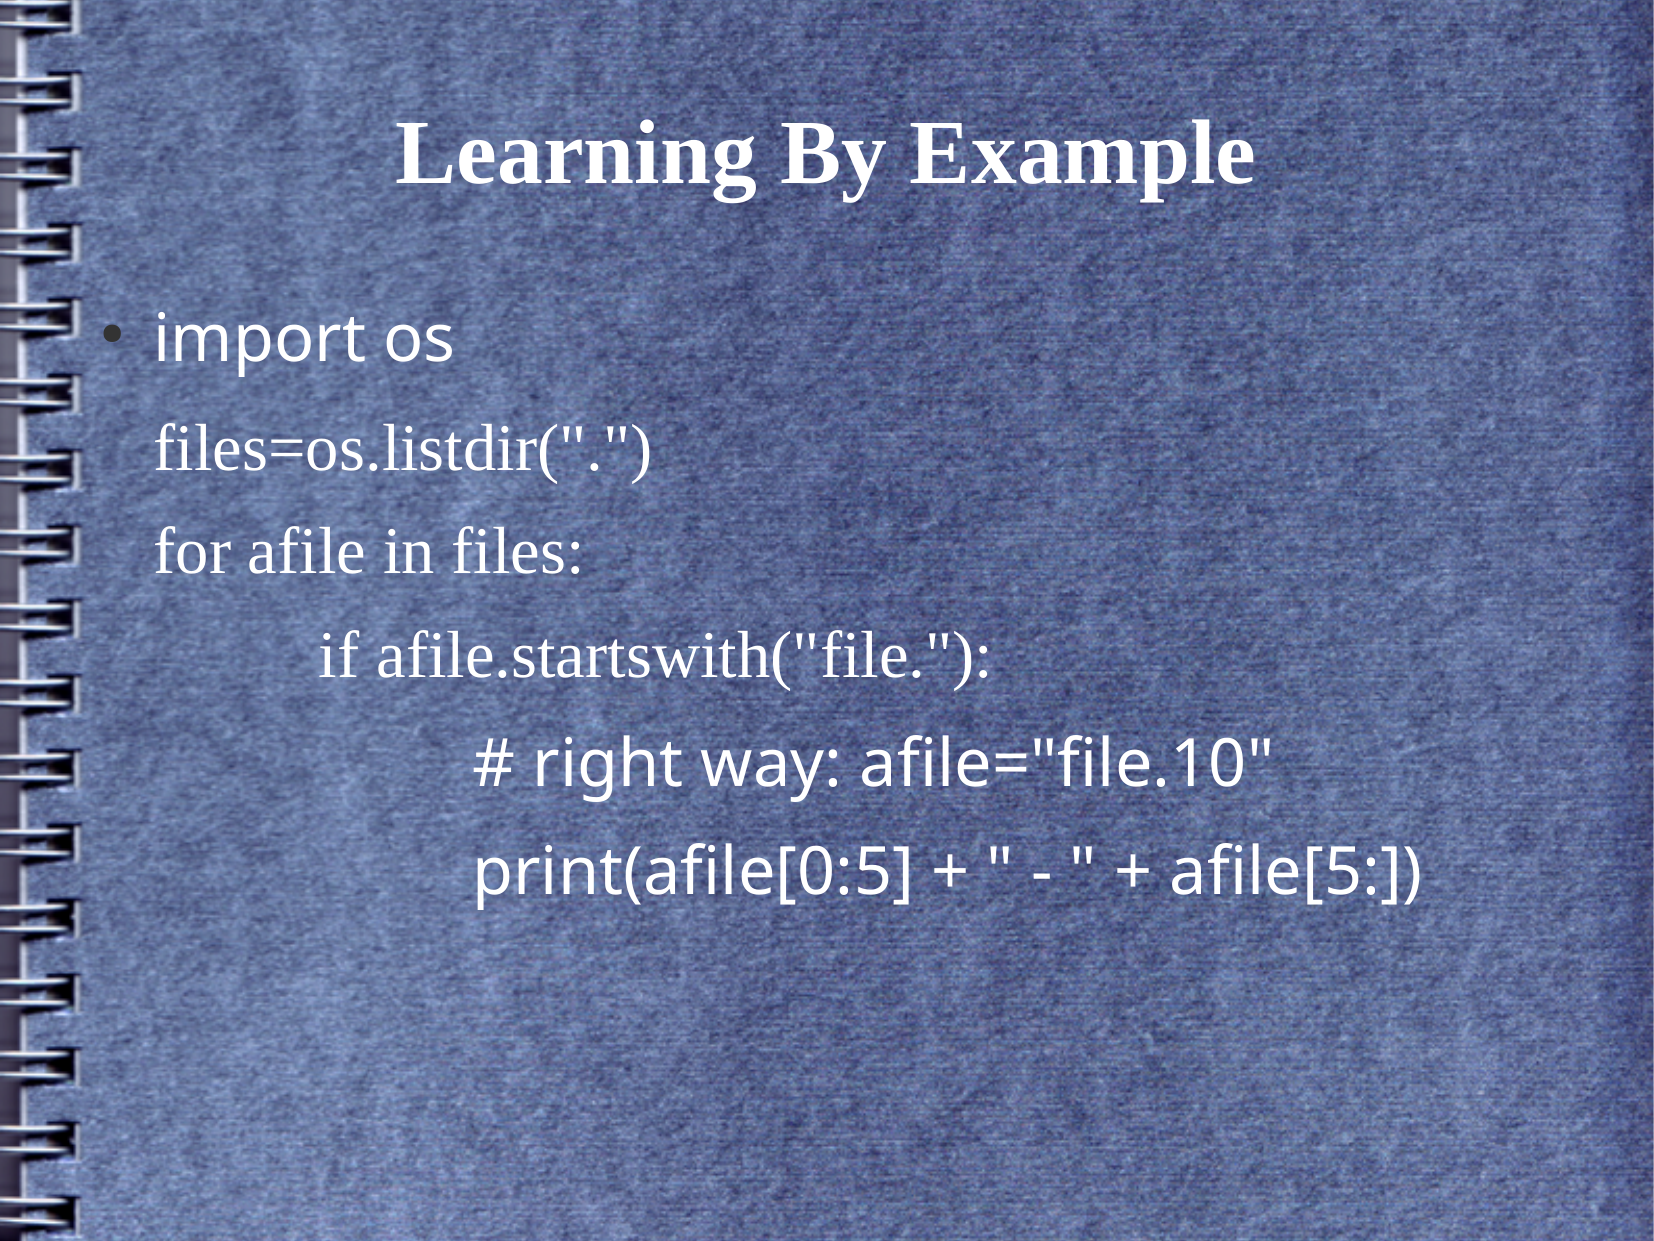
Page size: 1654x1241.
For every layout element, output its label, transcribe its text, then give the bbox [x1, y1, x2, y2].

picture [0, 0, 1654, 1241]
list import os files=os.listdir(".") for afile in files: if afile.startswith("file."): # right way: afile="file.10" print(afile[0:5] + " - " + afile[5:]) [82, 290, 1571, 1109]
title Learning By Example [82, 49, 1571, 257]
